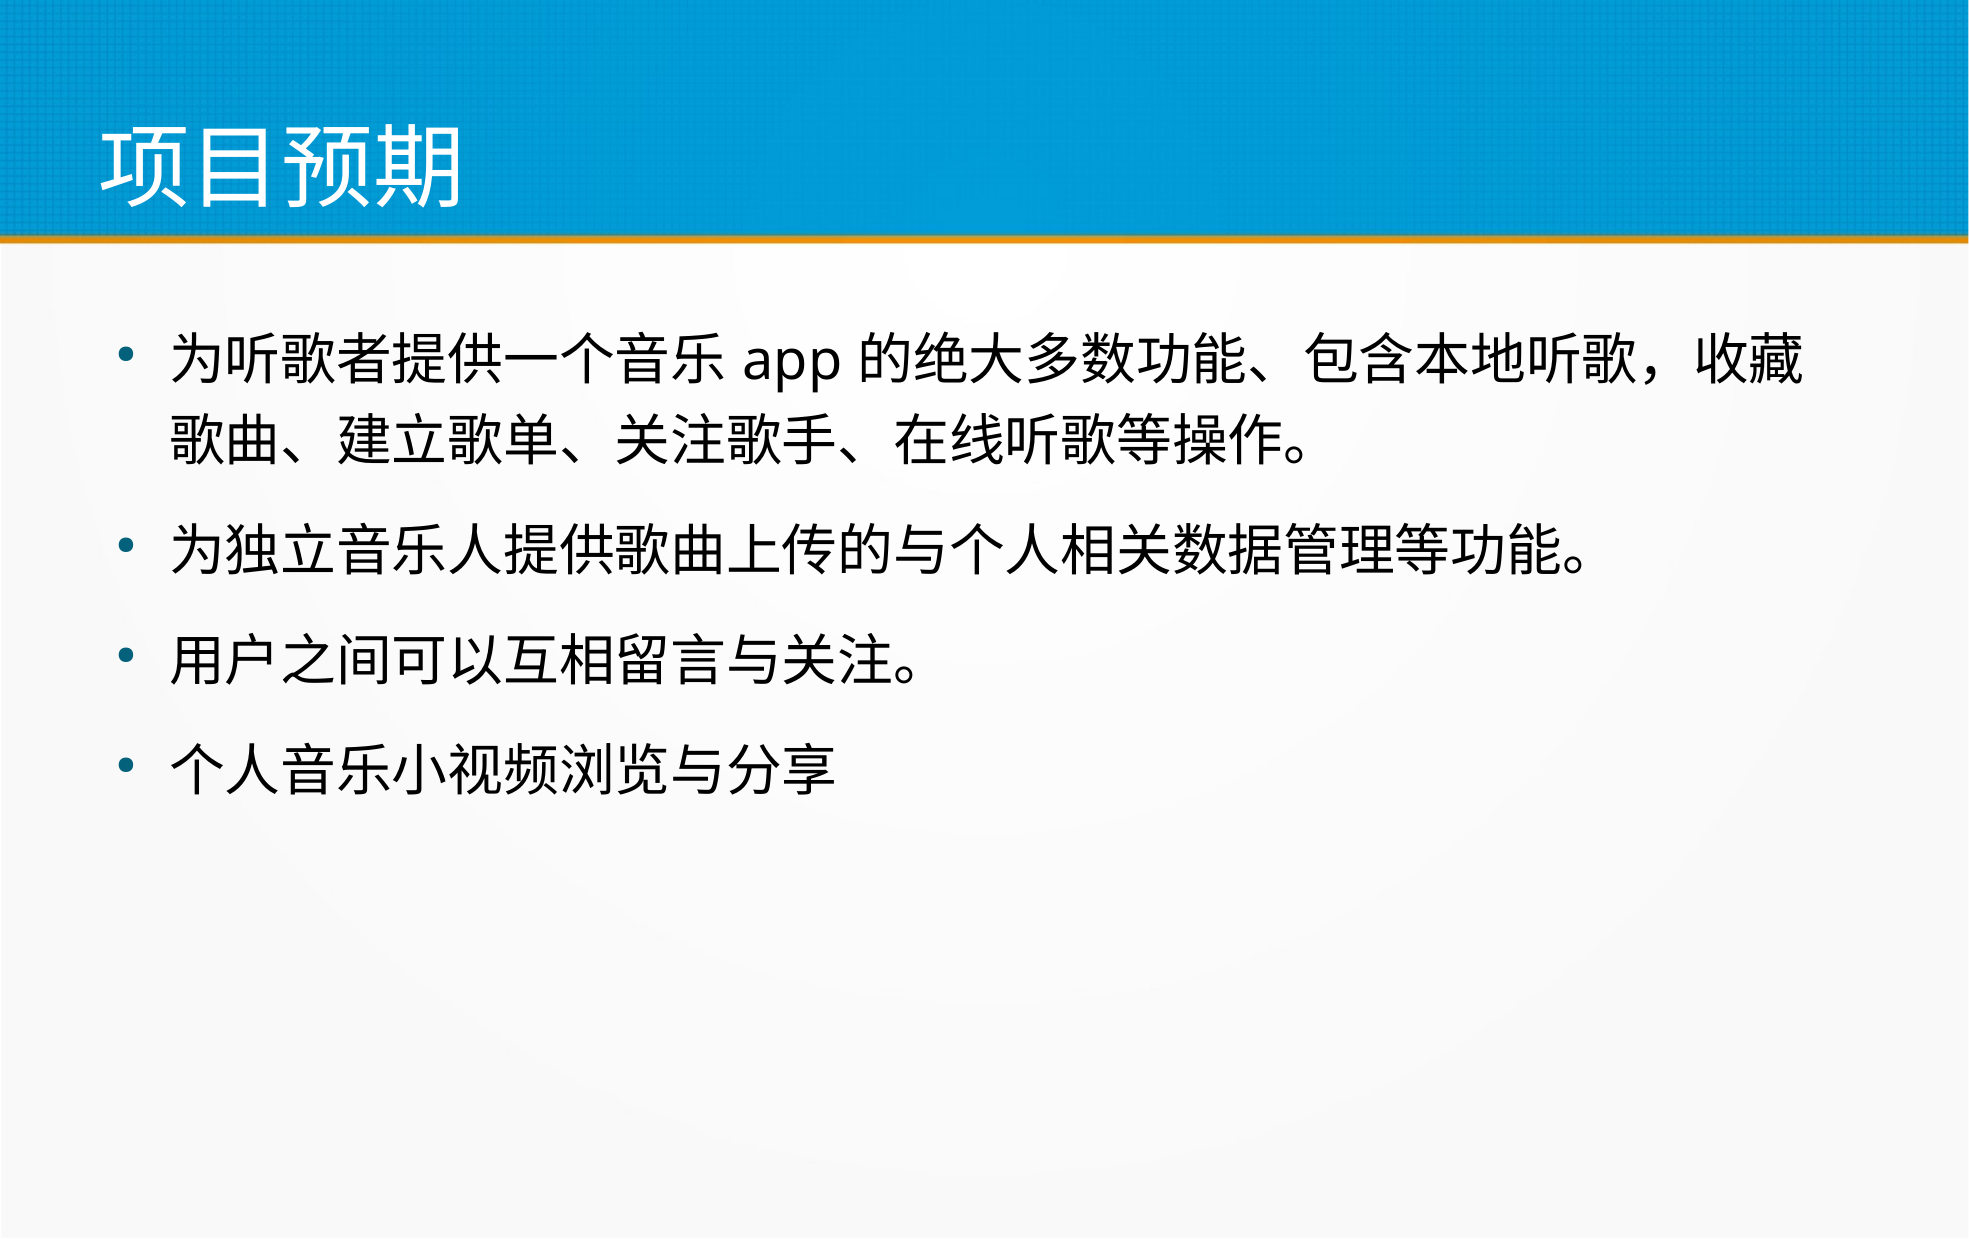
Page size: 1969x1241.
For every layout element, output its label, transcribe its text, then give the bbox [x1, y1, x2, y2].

picture [0, 233, 1969, 1241]
list 为听歌者提供一个音乐app的绝大多数功能、包含本地听歌，收藏歌曲、建立歌单、关注歌手、在线听歌等操作。 为独立音乐人提供歌曲上传的与个人相关数据管理等功能。 用户之间可以互相留言与关注。 个人音乐小视频浏览与分享 [98, 315, 1861, 1081]
title 项目预期 [98, 19, 1870, 227]
